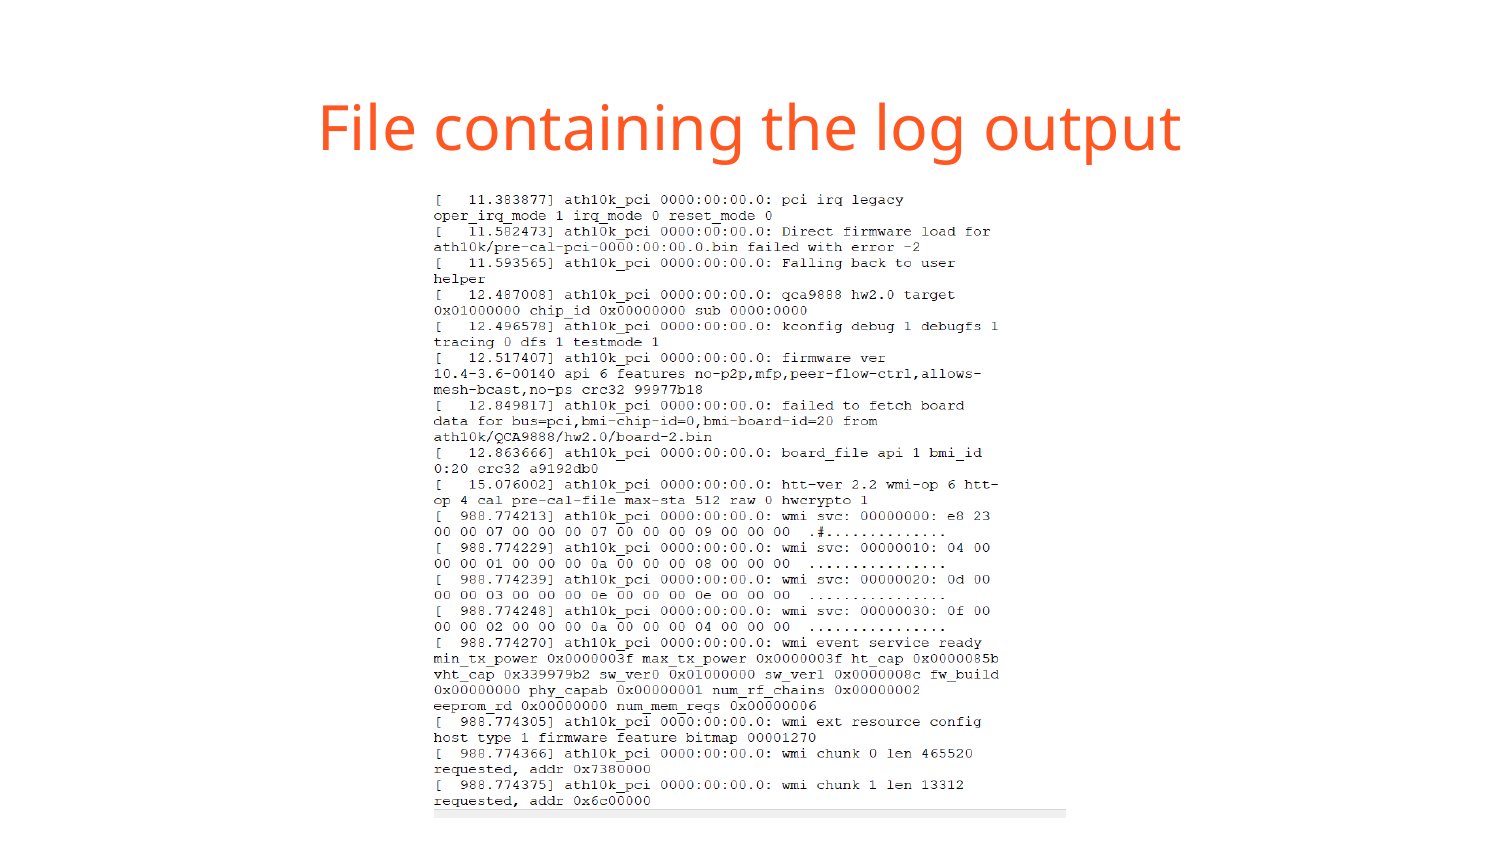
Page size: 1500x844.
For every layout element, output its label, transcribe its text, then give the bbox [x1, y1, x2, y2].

title File containing the log output [51, 72, 1449, 167]
picture [434, 190, 1066, 818]
